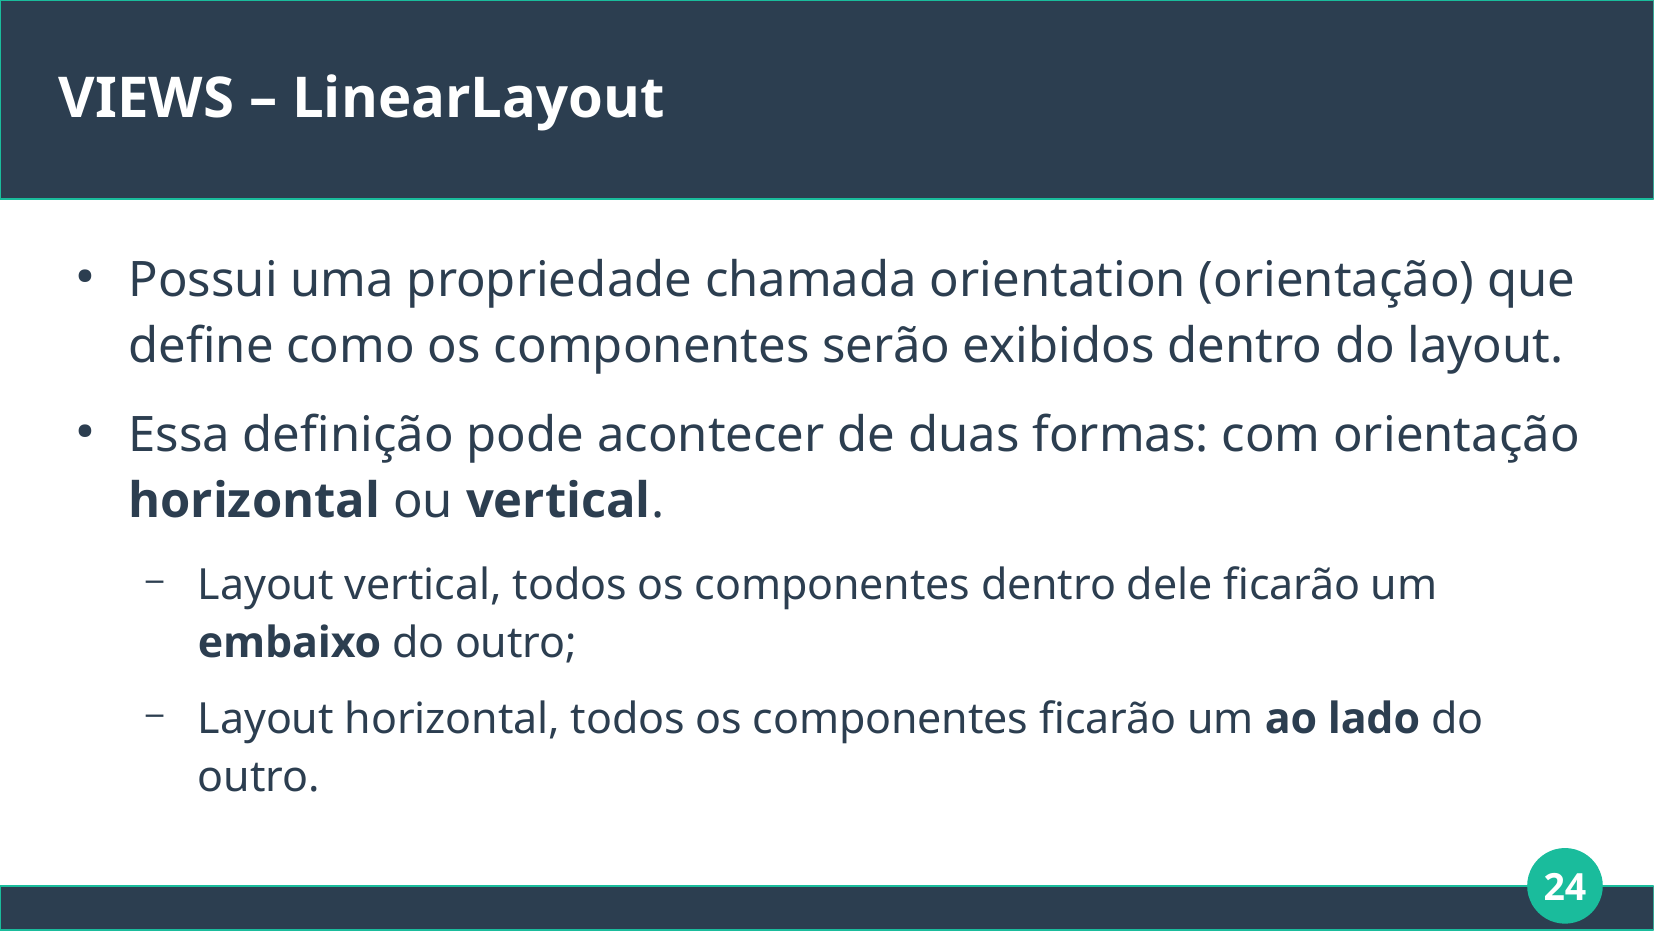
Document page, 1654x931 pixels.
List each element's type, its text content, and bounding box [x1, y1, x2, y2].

title VIEWS – LinearLayout [59, 37, 1595, 155]
list Possui uma propriedade chamada orientation (orientação) que define como os componentes serão exibidos dentro do layout. Essa definição pode acontecer de duas formas: com orientação horizontal ou vertical. Layout vertical, todos os componentes dentro dele ficarão um embaixo do outro; Layout horizontal, todos os componentes ficarão um ao lado do outro. [59, 243, 1595, 864]
